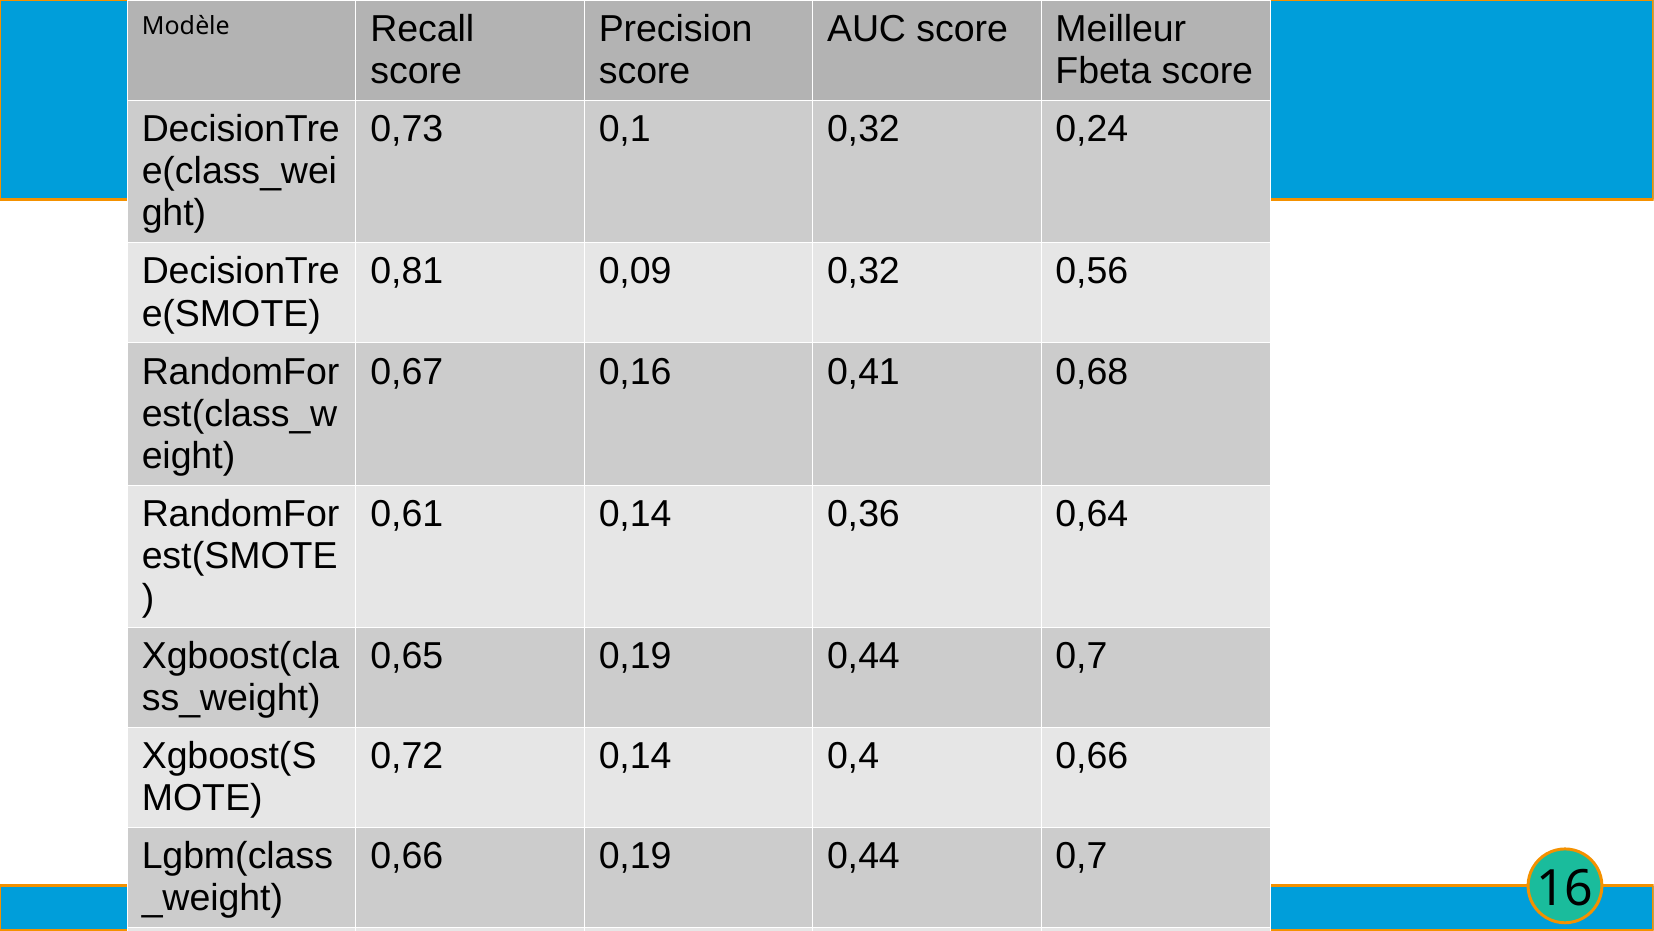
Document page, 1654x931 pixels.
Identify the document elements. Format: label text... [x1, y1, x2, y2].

table_cell RandomForest(class_weight) [128, 343, 355, 485]
table_cell 0,7 [1042, 628, 1270, 727]
table_cell 0,72 [356, 728, 584, 827]
table_cell DecisionTree(SMOTE) [128, 243, 355, 342]
table_cell RandomForest(SMOTE) [128, 486, 355, 627]
table_cell 0,65 [356, 628, 584, 727]
table_cell Xgboost(class_weight) [128, 628, 355, 727]
table_cell 0,61 [356, 486, 584, 627]
table_cell 0,44 [813, 828, 1041, 927]
table_header Meilleur Fbeta score [1042, 1, 1270, 100]
table_cell 0,41 [813, 343, 1041, 485]
table_cell 0,14 [585, 728, 812, 827]
table_cell 0,64 [1042, 486, 1270, 627]
table_cell 0,73 [356, 101, 584, 242]
table_cell 0,7 [1042, 828, 1270, 927]
table_header Precision score [585, 1, 812, 100]
table_cell 0,14 [585, 486, 812, 627]
table_cell 0,36 [813, 486, 1041, 627]
table_cell 0,81 [356, 243, 584, 342]
table_header AUC score [813, 1, 1041, 100]
table_cell Xgboost(SMOTE) [128, 728, 355, 827]
table_cell 0,56 [1042, 243, 1270, 342]
table_cell 0,67 [356, 343, 584, 485]
table_cell 0,09 [585, 243, 812, 342]
table_header Recall score [356, 1, 584, 100]
table_cell 0,32 [813, 101, 1041, 242]
table_cell 0,19 [585, 628, 812, 727]
table_cell 0,66 [356, 828, 584, 927]
table_cell 0,68 [1042, 343, 1270, 485]
table_cell 0,16 [585, 343, 812, 485]
table_cell 0,32 [813, 243, 1041, 342]
table_cell 0,24 [1042, 101, 1270, 242]
table_cell Lgbm(class_weight) [128, 828, 355, 927]
table_cell 0,66 [1042, 728, 1270, 827]
table_header Modèle [128, 1, 355, 100]
table_cell 0,44 [813, 628, 1041, 727]
table_cell 0,19 [585, 828, 812, 927]
table_cell 0,1 [585, 101, 812, 242]
table_cell 0,4 [813, 728, 1041, 827]
table_cell DecisionTree(class_weight) [128, 101, 355, 242]
